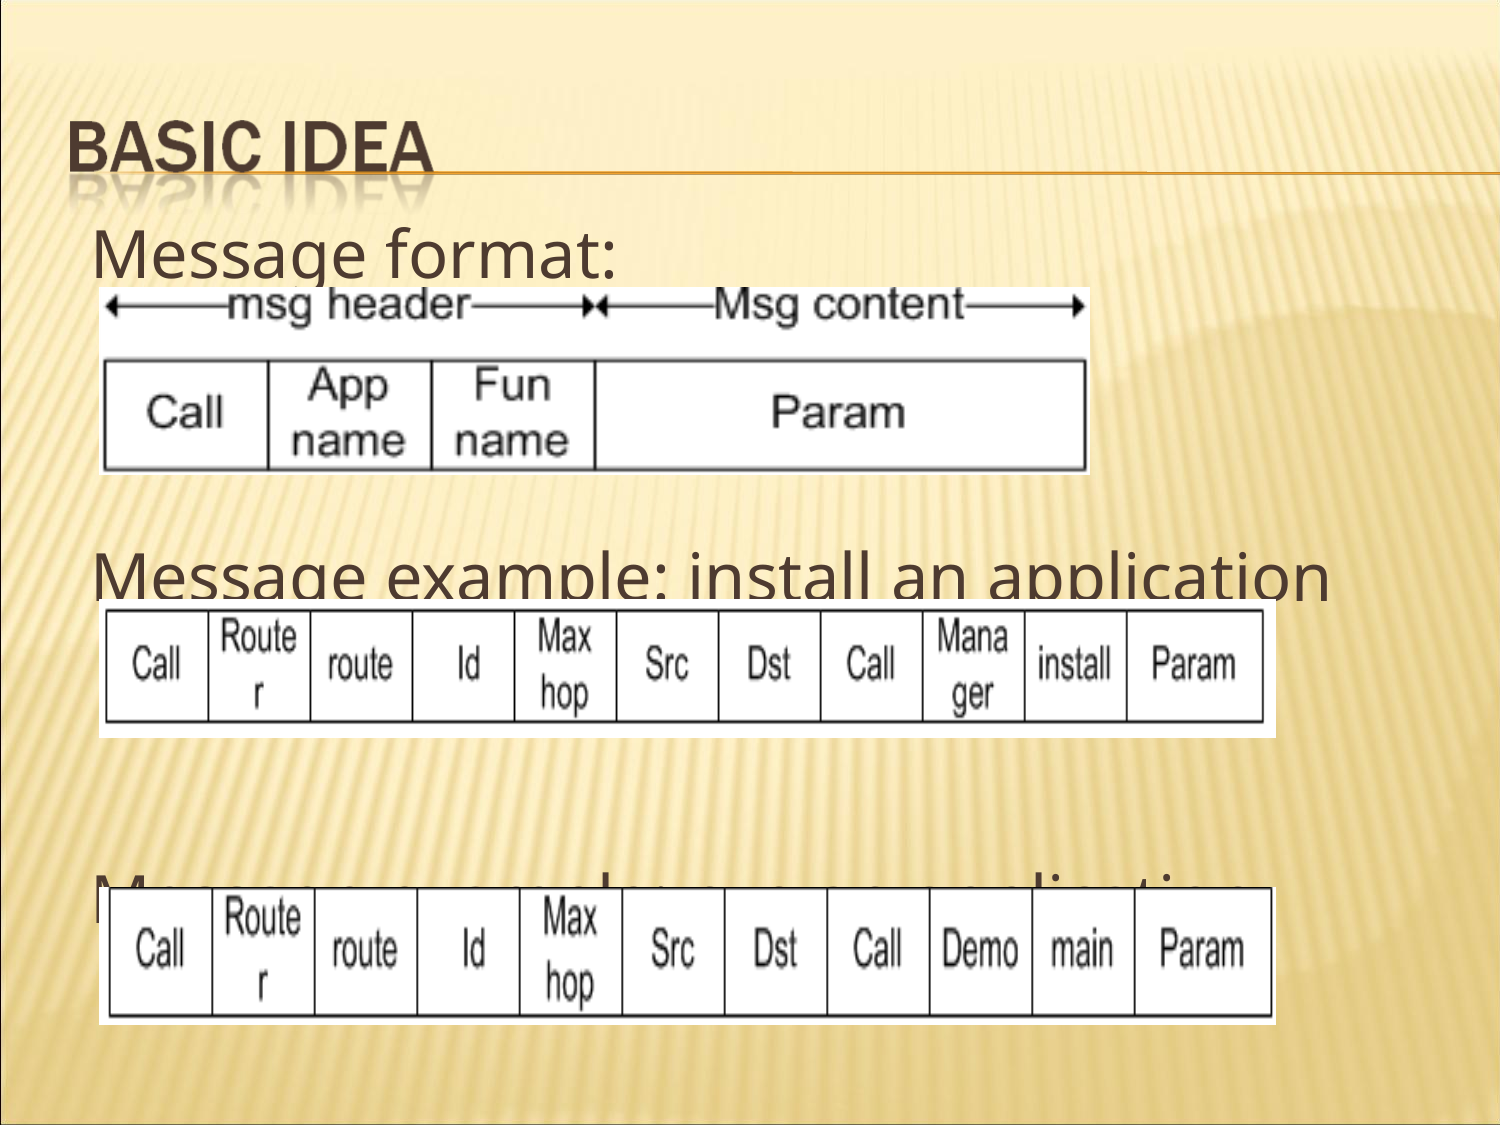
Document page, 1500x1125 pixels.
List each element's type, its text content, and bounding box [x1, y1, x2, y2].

text_box [16, 73, 1477, 264]
picture [99, 599, 1276, 738]
picture [99, 287, 1090, 475]
list Message format: Message example: install an application Message example: run an application [75, 200, 1500, 1081]
picture [99, 887, 1276, 1026]
picture [0, 0, 1500, 1125]
